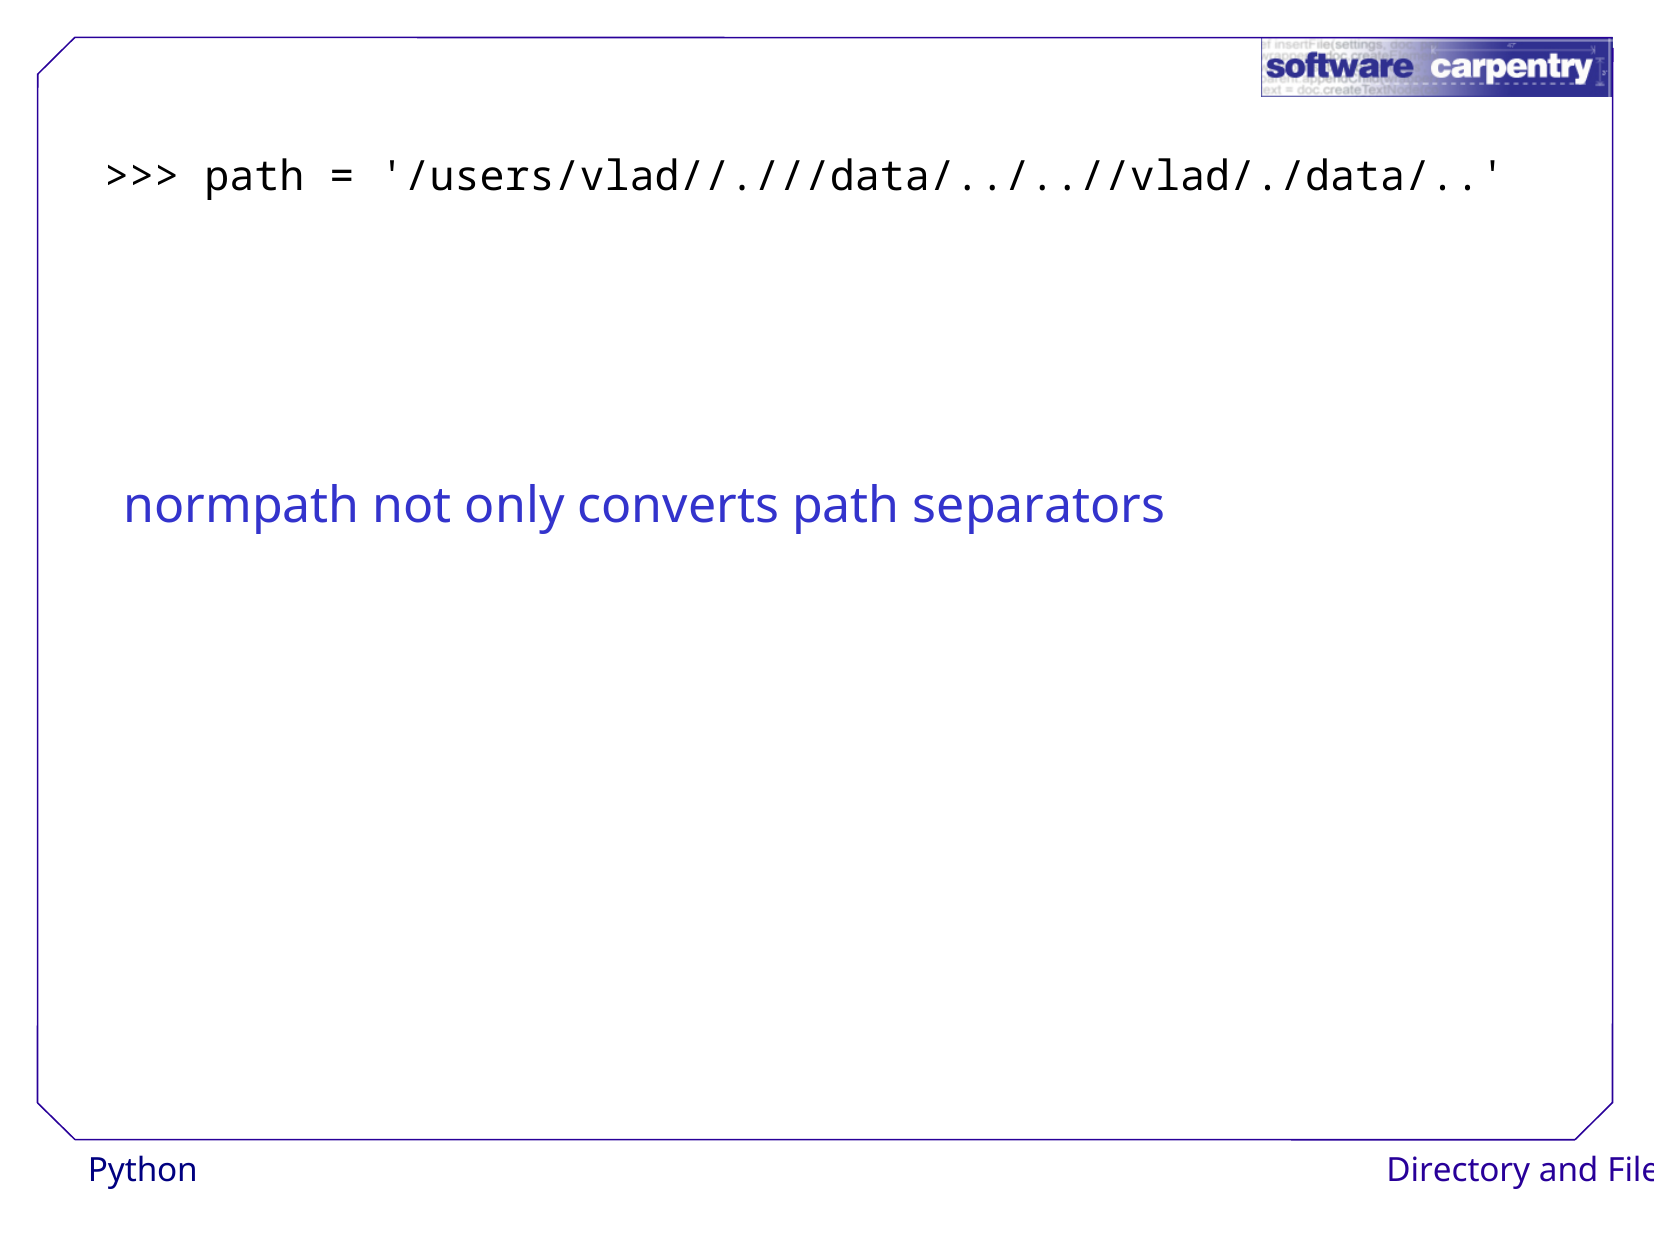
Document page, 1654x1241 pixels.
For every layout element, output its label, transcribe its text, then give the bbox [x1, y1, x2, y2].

picture [1261, 39, 1613, 97]
text_box normpath not only converts path separators [108, 449, 827, 545]
text_box >>> path = '/users/vlad//.///data/../..//vlad/./data/..' [89, 128, 1512, 1037]
